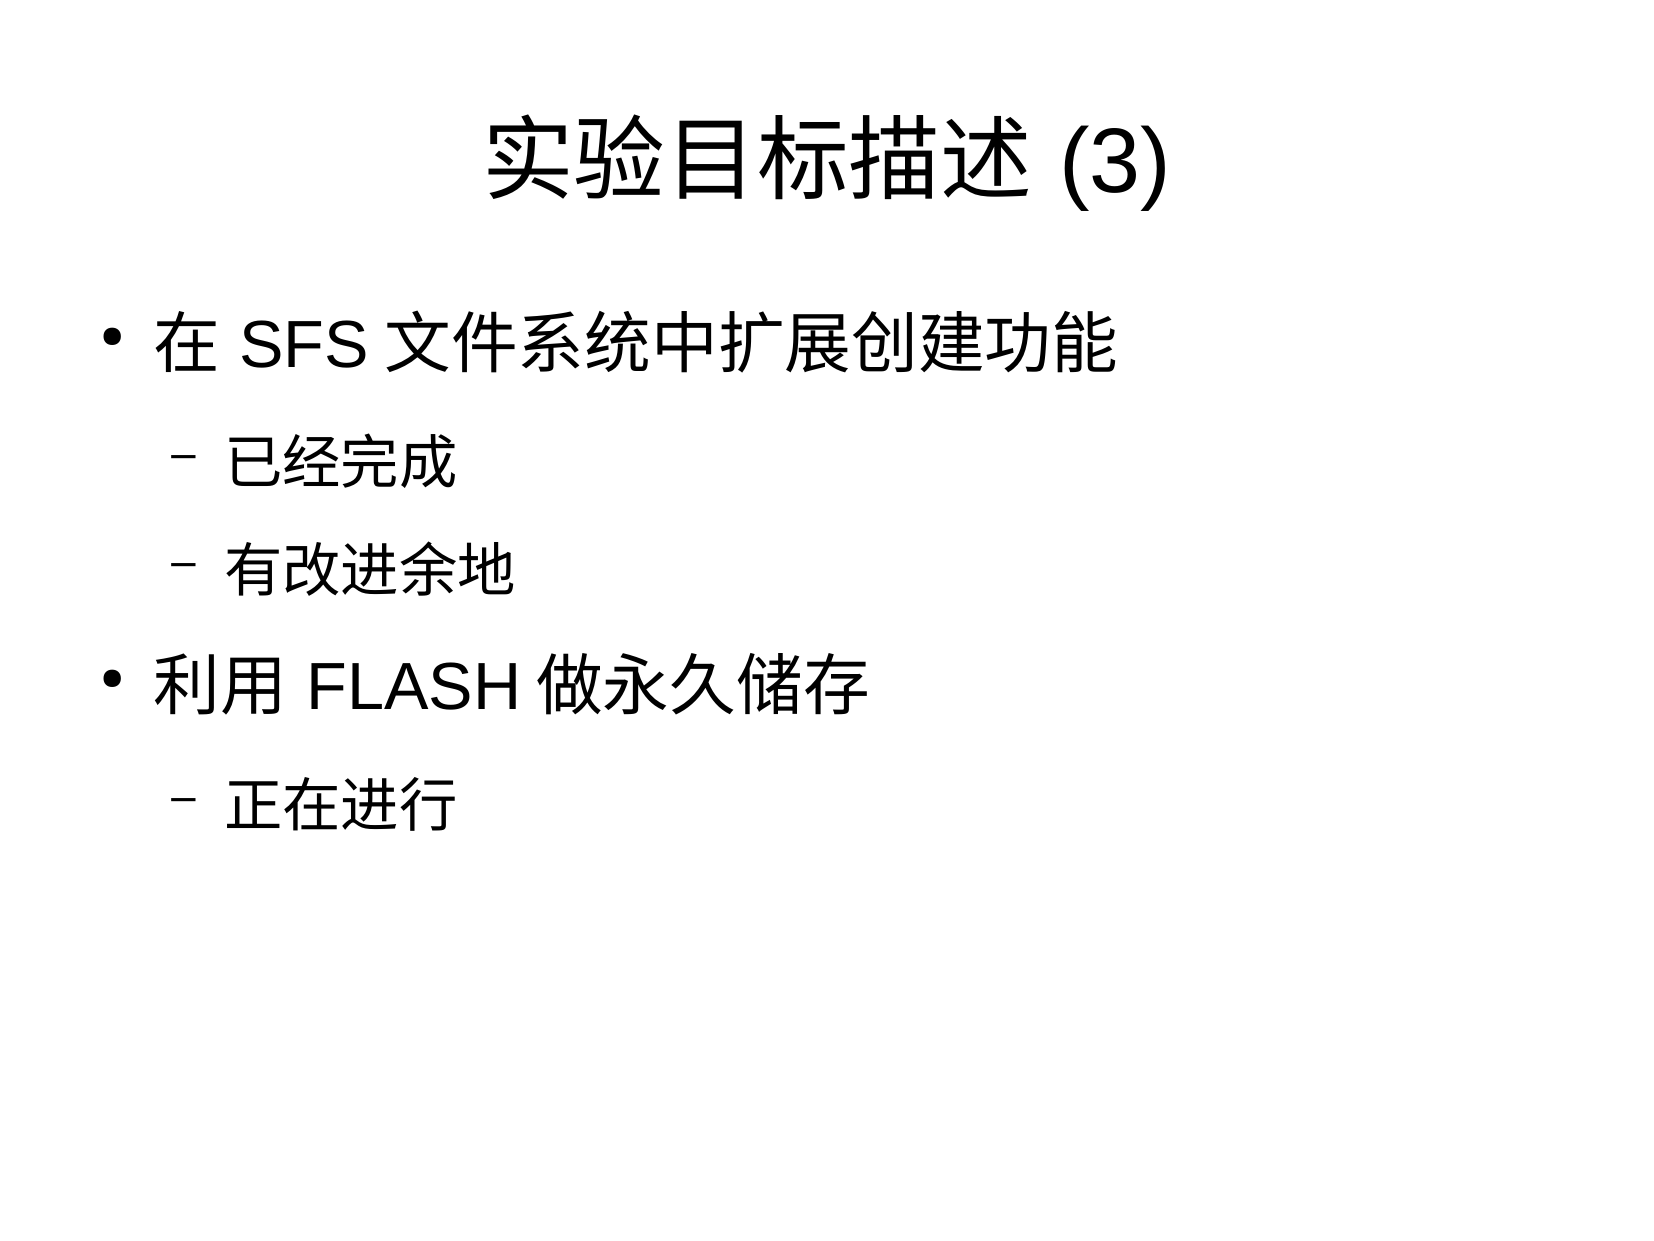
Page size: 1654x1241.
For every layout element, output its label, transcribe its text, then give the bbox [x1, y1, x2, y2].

title 实验目标描述(3) [82, 49, 1571, 257]
list 在SFS文件系统中扩展创建功能 已经完成 有改进余地 利用FLASH做永久储存 正在进行 [82, 290, 1571, 1010]
